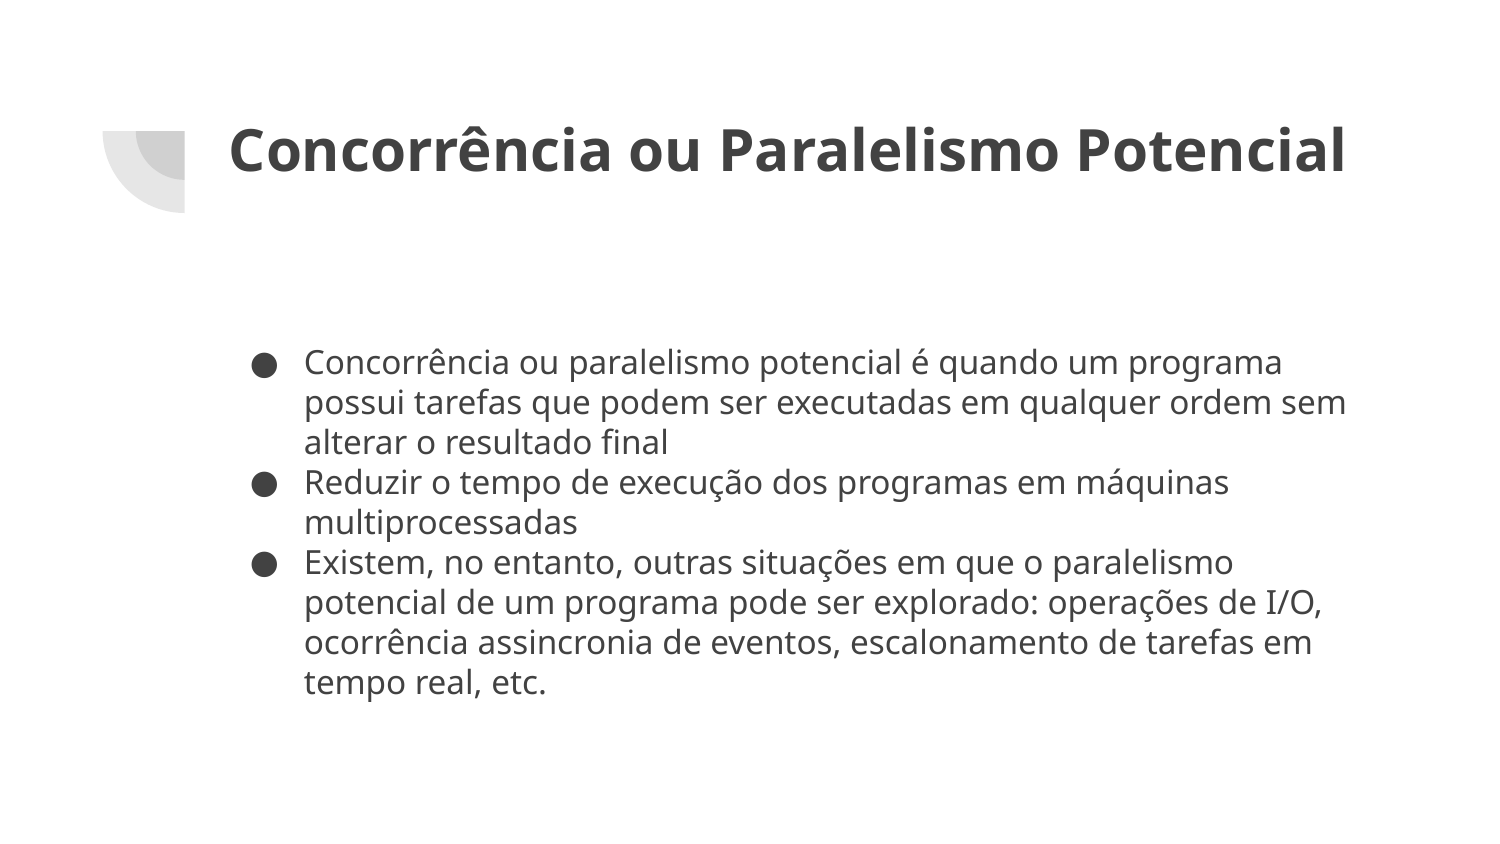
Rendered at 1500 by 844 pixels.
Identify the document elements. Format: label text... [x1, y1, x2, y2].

title Concorrência ou Paralelismo Potencial [213, 98, 1368, 263]
list Concorrência ou paralelismo potencial é quando um programa possui tarefas que podem ser executadas em qualquer ordem sem alterar o resultado final Reduzir o tempo de execução dos programas em máquinas multiprocessadas Existem, no entanto, outras situações em que o paralelismo potencial de um programa pode ser explorado: operações de I/O, ocorrência assincronia de eventos, escalonamento de tarefas em tempo real, etc. [213, 326, 1368, 744]
